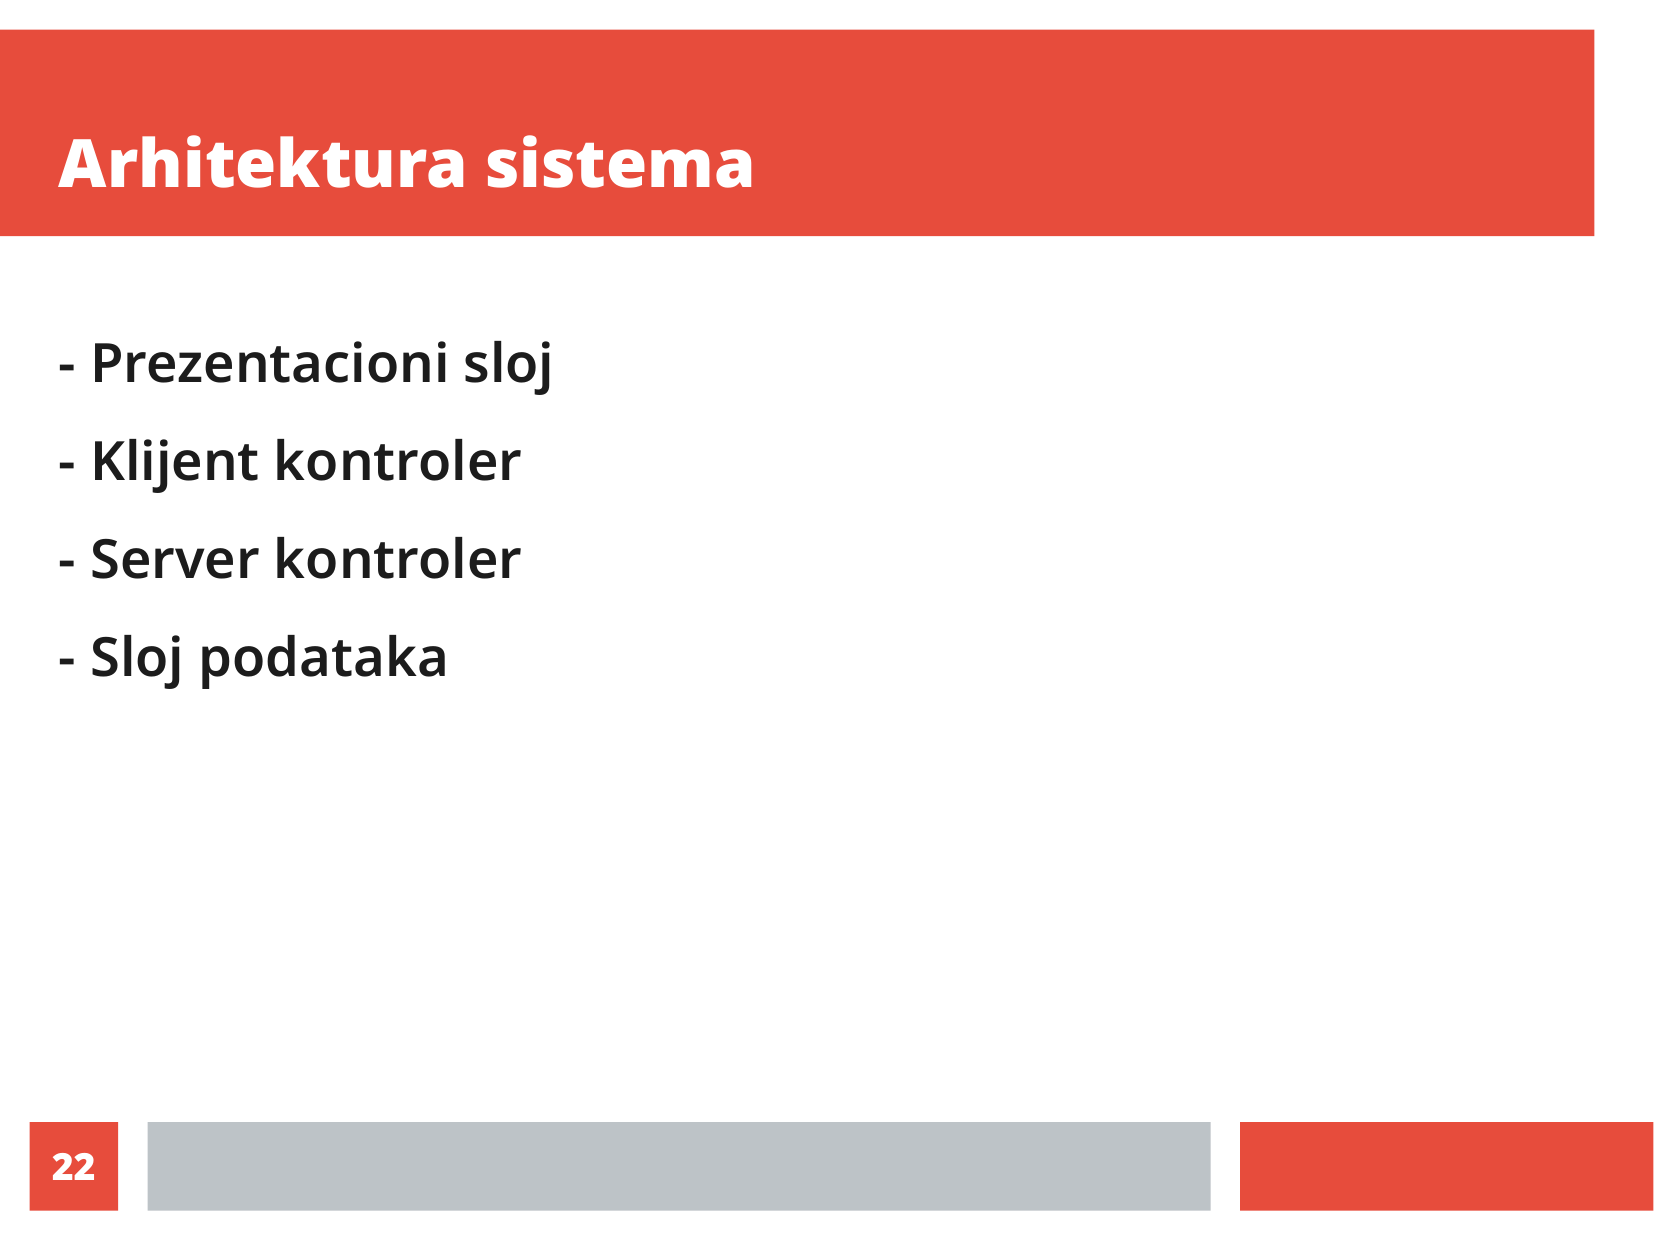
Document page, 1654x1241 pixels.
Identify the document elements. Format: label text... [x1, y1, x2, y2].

list - Prezentacioni sloj - Klijent kontroler - Server kontroler - Sloj podataka [59, 324, 1565, 1093]
title Arhitektura sistema [59, 59, 1595, 207]
